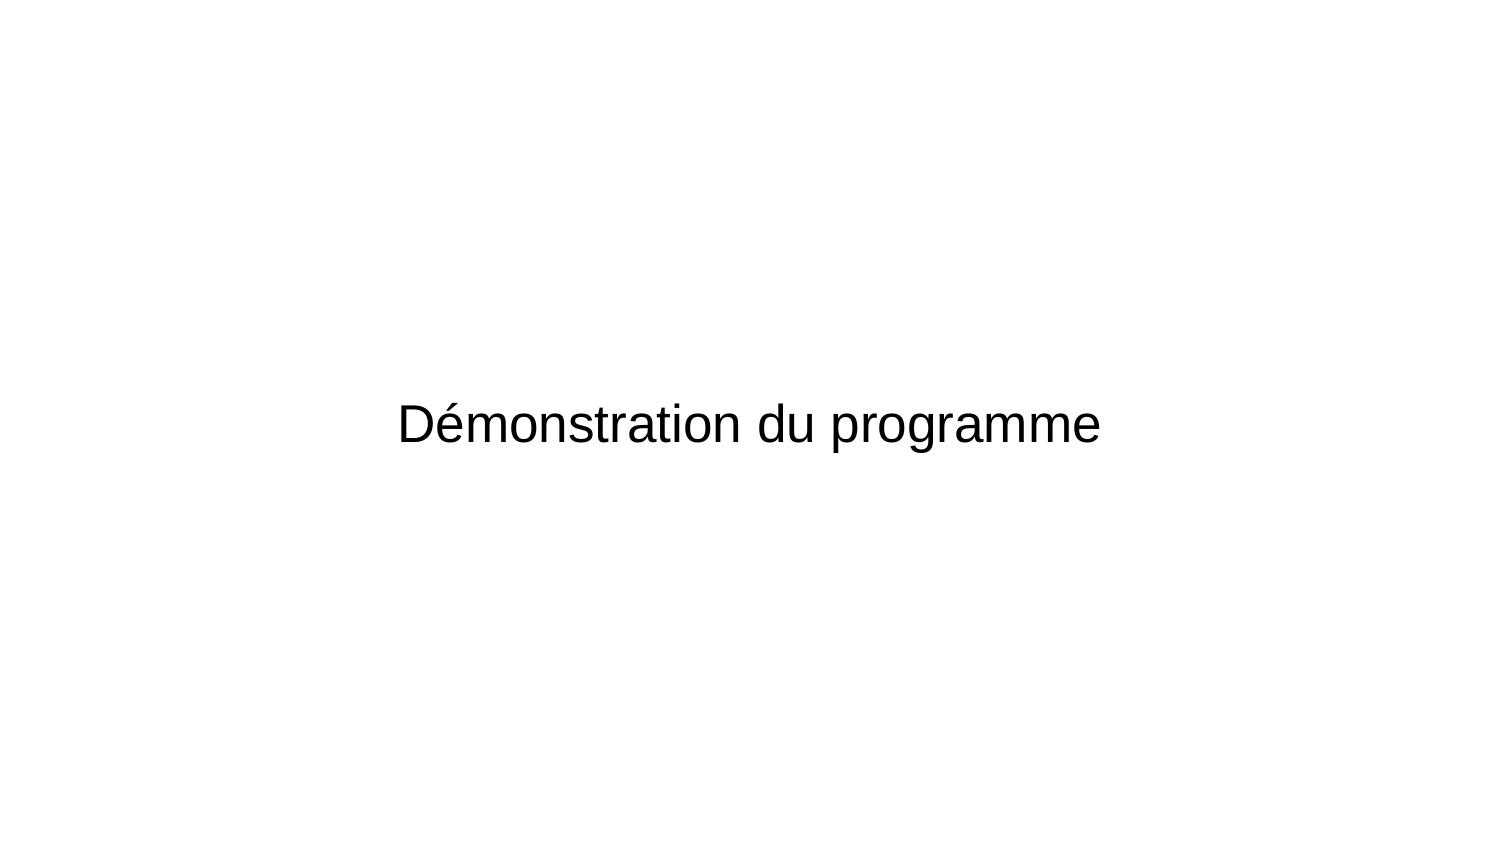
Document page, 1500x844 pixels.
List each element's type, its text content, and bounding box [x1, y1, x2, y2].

title Démonstration du programme [51, 374, 1449, 469]
